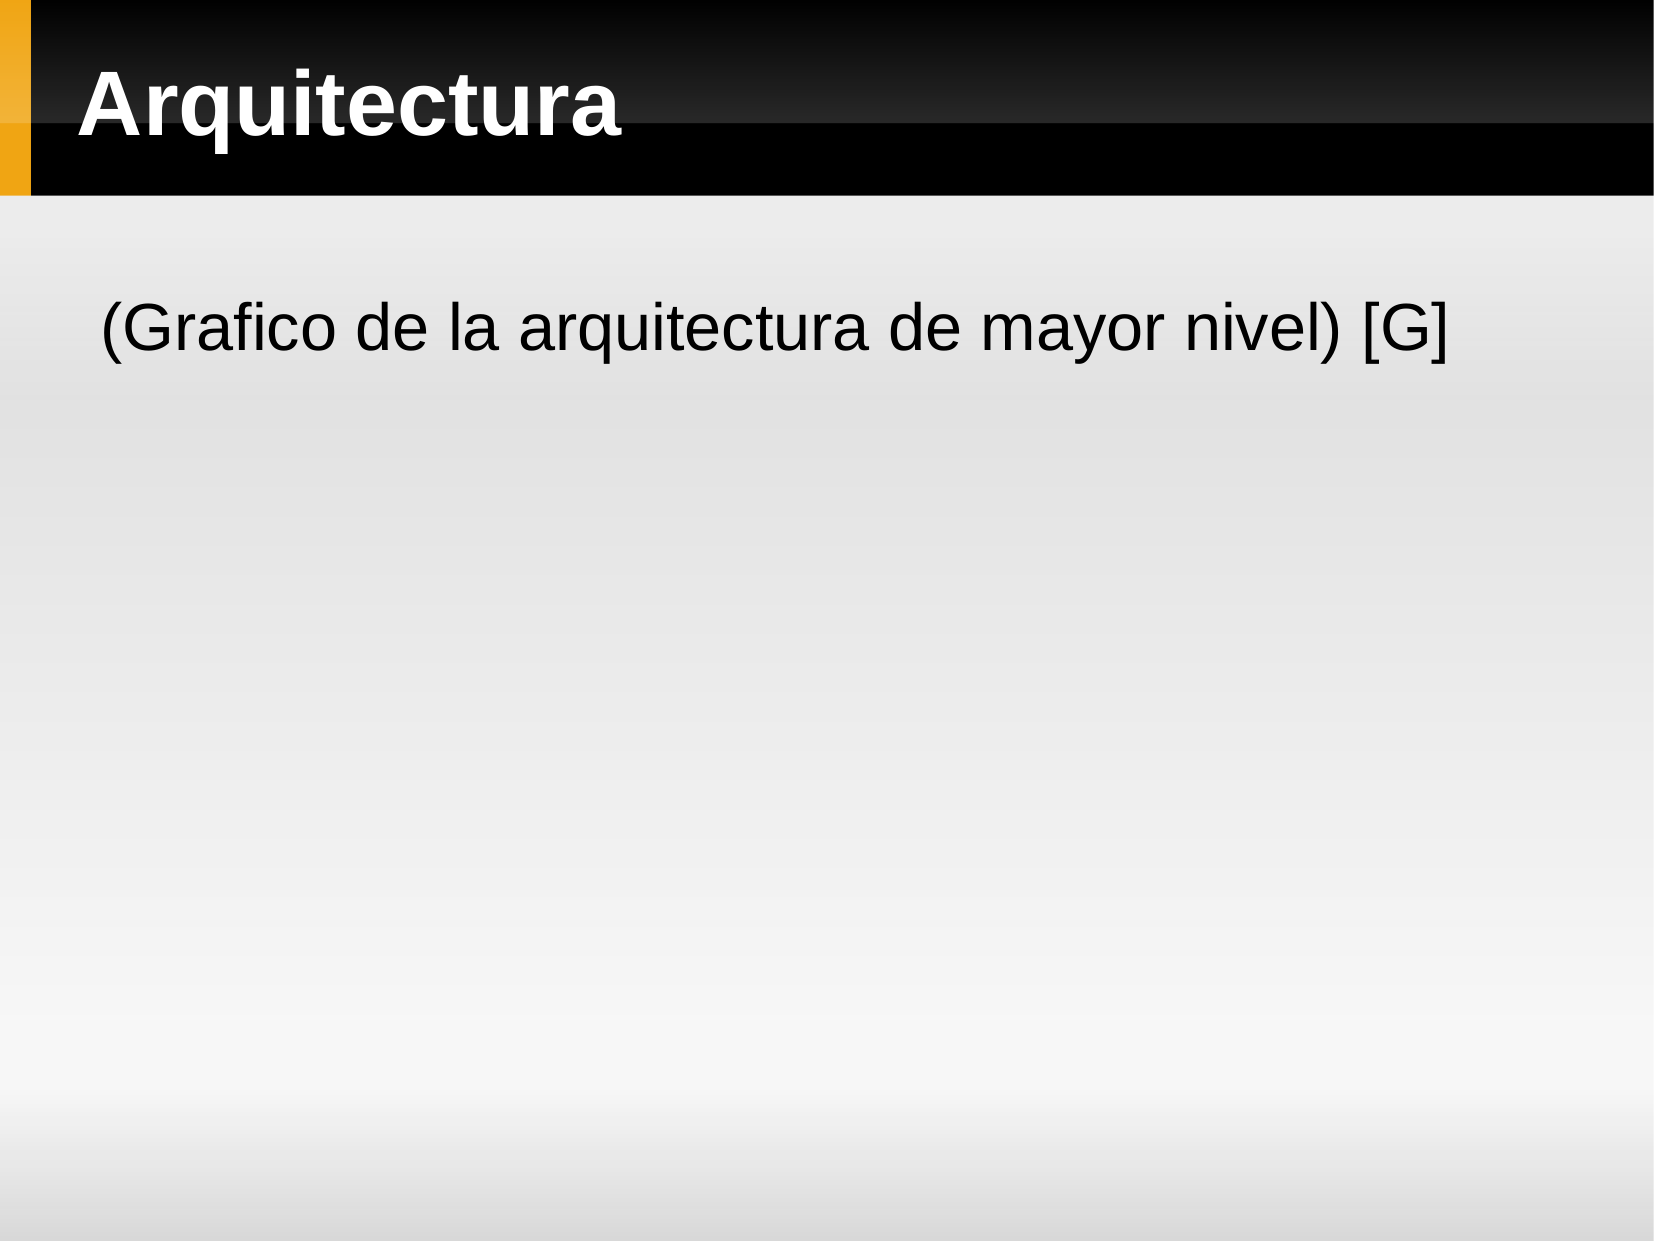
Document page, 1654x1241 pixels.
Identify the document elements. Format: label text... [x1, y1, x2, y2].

title Arquitectura [76, 0, 1565, 208]
picture [0, 0, 1654, 1241]
list (Grafico de la arquitectura de mayor nivel) [G] [82, 290, 1571, 1109]
